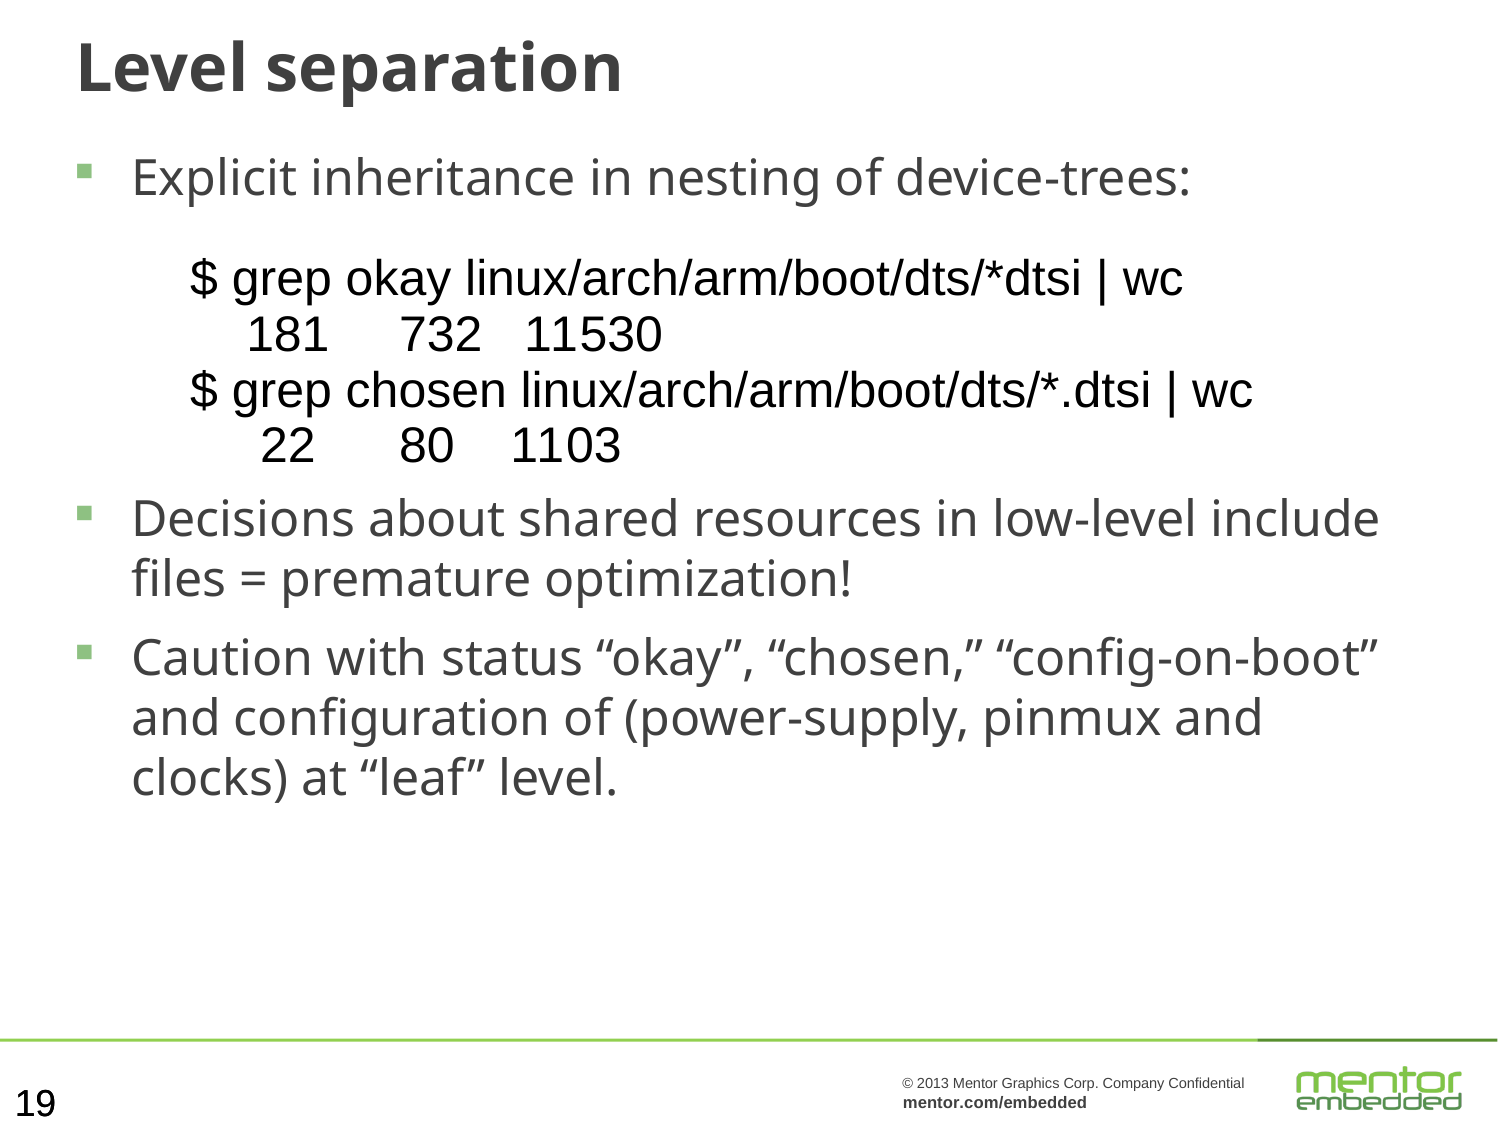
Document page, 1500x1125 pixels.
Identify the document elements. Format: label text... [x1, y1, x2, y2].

title Level separation [0, 0, 1500, 113]
text_box $ grep okay linux/arch/arm/boot/dts/*dtsi | wc 181 732 11530 $ grep chosen linux/arch/arm/boot/dts/*.dtsi | wc 22 80 1103 [175, 240, 1270, 496]
list Explicit inheritance in nesting of device-trees: Decisions about shared resources in low-level include files = premature optimization! Caution with status “okay”, “chosen,” “config-on-boot” and configuration of (power-supply, pinmux and clocks) at “leaf” level. [0, 137, 1500, 1025]
picture [1292, 1062, 1464, 1114]
